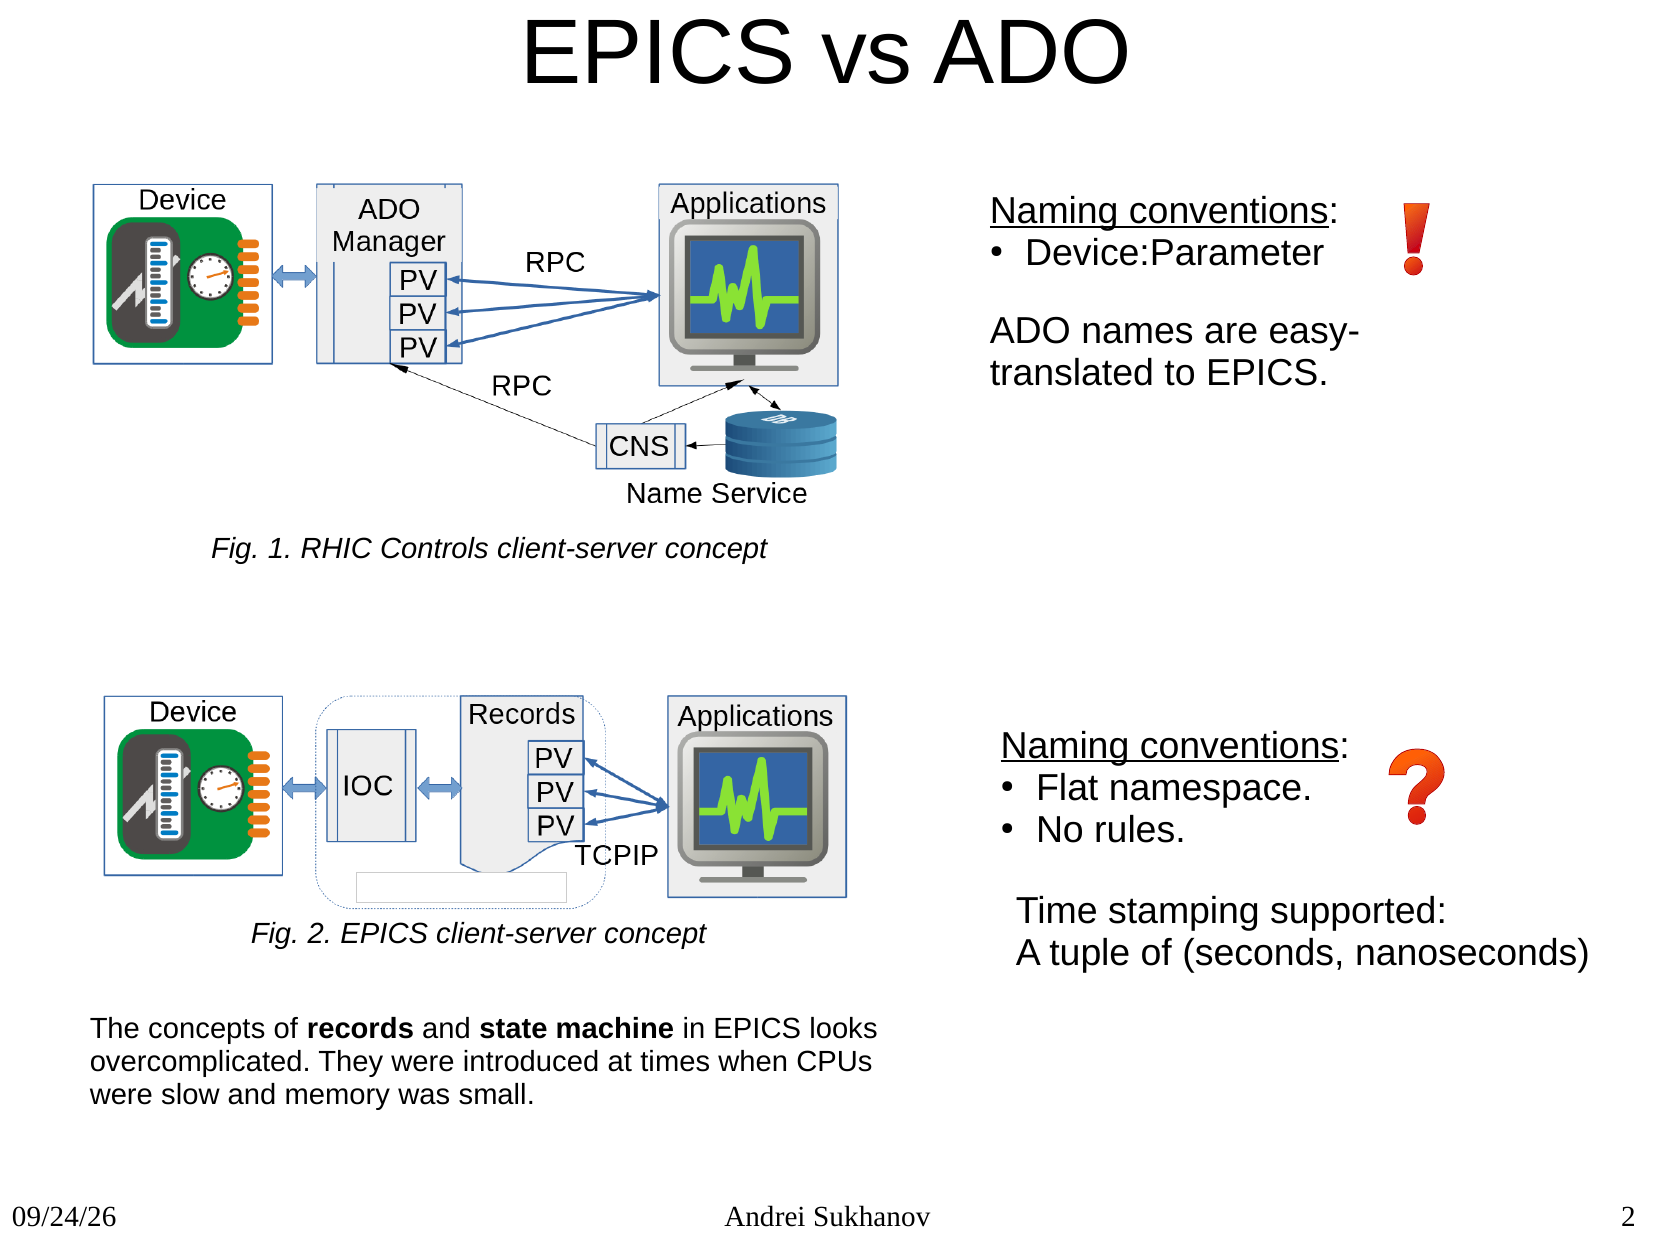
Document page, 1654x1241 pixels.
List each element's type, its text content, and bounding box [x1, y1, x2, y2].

text_box [356, 872, 567, 903]
text_box ADO names are easy-translated to EPICS. [975, 302, 1456, 402]
picture [101, 689, 852, 912]
picture [1365, 735, 1471, 841]
picture [1362, 186, 1468, 292]
title EPICS vs ADO [82, 0, 1571, 104]
text_box The concepts of records and state machine in EPICS looks overcomplicated. They were introduced at times when CPUs were slow and memory was small. [75, 1005, 901, 1119]
picture [90, 179, 841, 513]
text_box Fig. 1. RHIC Controls client-server concept [196, 524, 784, 573]
text_box Fig. 2. EPICS client-server concept [236, 909, 723, 957]
text_box Naming conventions: Flat namespace. No rules. [985, 716, 1365, 858]
text_box Time stamping supported: A tuple of (seconds, nanoseconds) [1001, 881, 1606, 981]
text_box Naming conventions: Device:Parameter [975, 182, 1354, 282]
